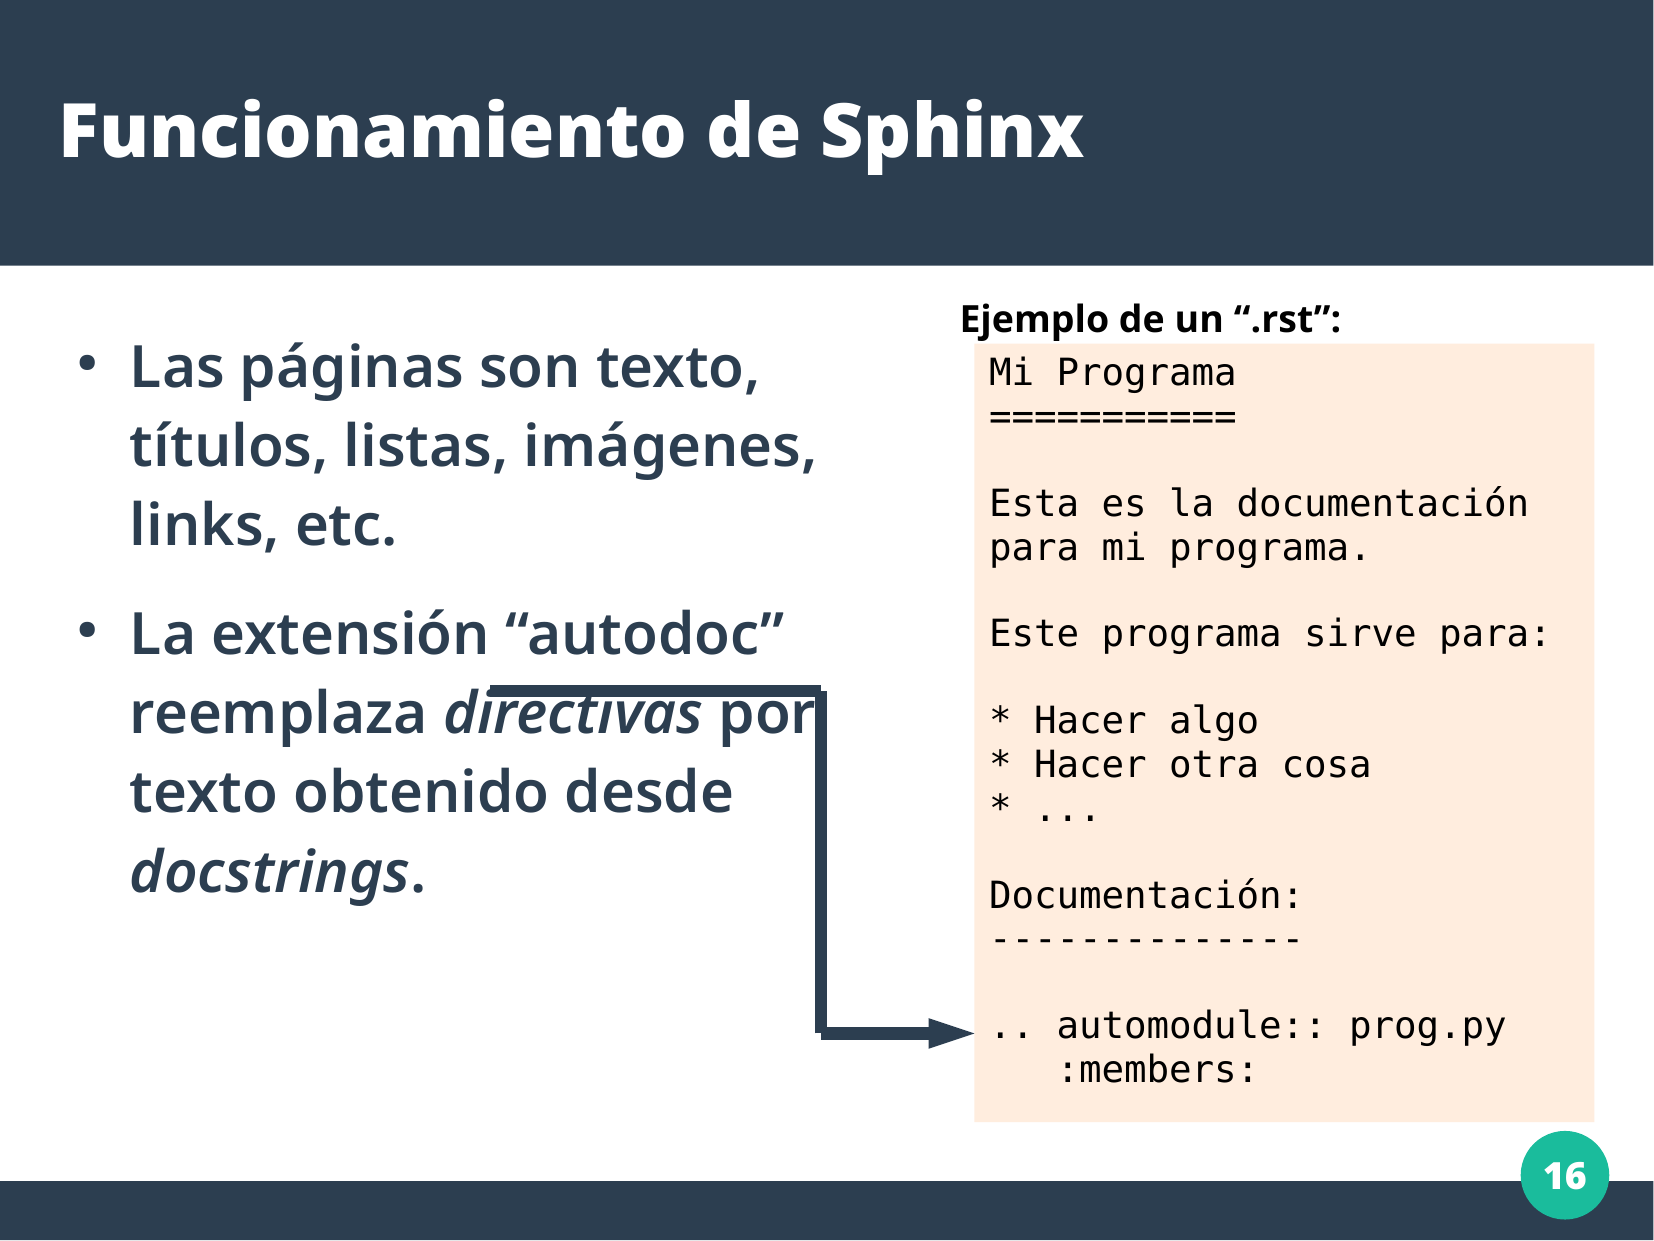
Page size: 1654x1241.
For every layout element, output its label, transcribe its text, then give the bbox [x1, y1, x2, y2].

text_box Mi Programa =========== Esta es la documentación para mi programa. Este programa sirve para: * Hacer algo * Hacer otra cosa * ... Documentación: -------------- .. automodule:: prog.py :members: [974, 343, 1595, 1123]
list Las páginas son texto, títulos, listas, imágenes, links, etc. La extensión “autodoc” reemplaza directivas por texto obtenido desde docstrings. [59, 324, 945, 1152]
title Funcionamiento de Sphinx [59, 49, 1595, 207]
text_box Ejemplo de un “.rst”: [944, 285, 1447, 344]
